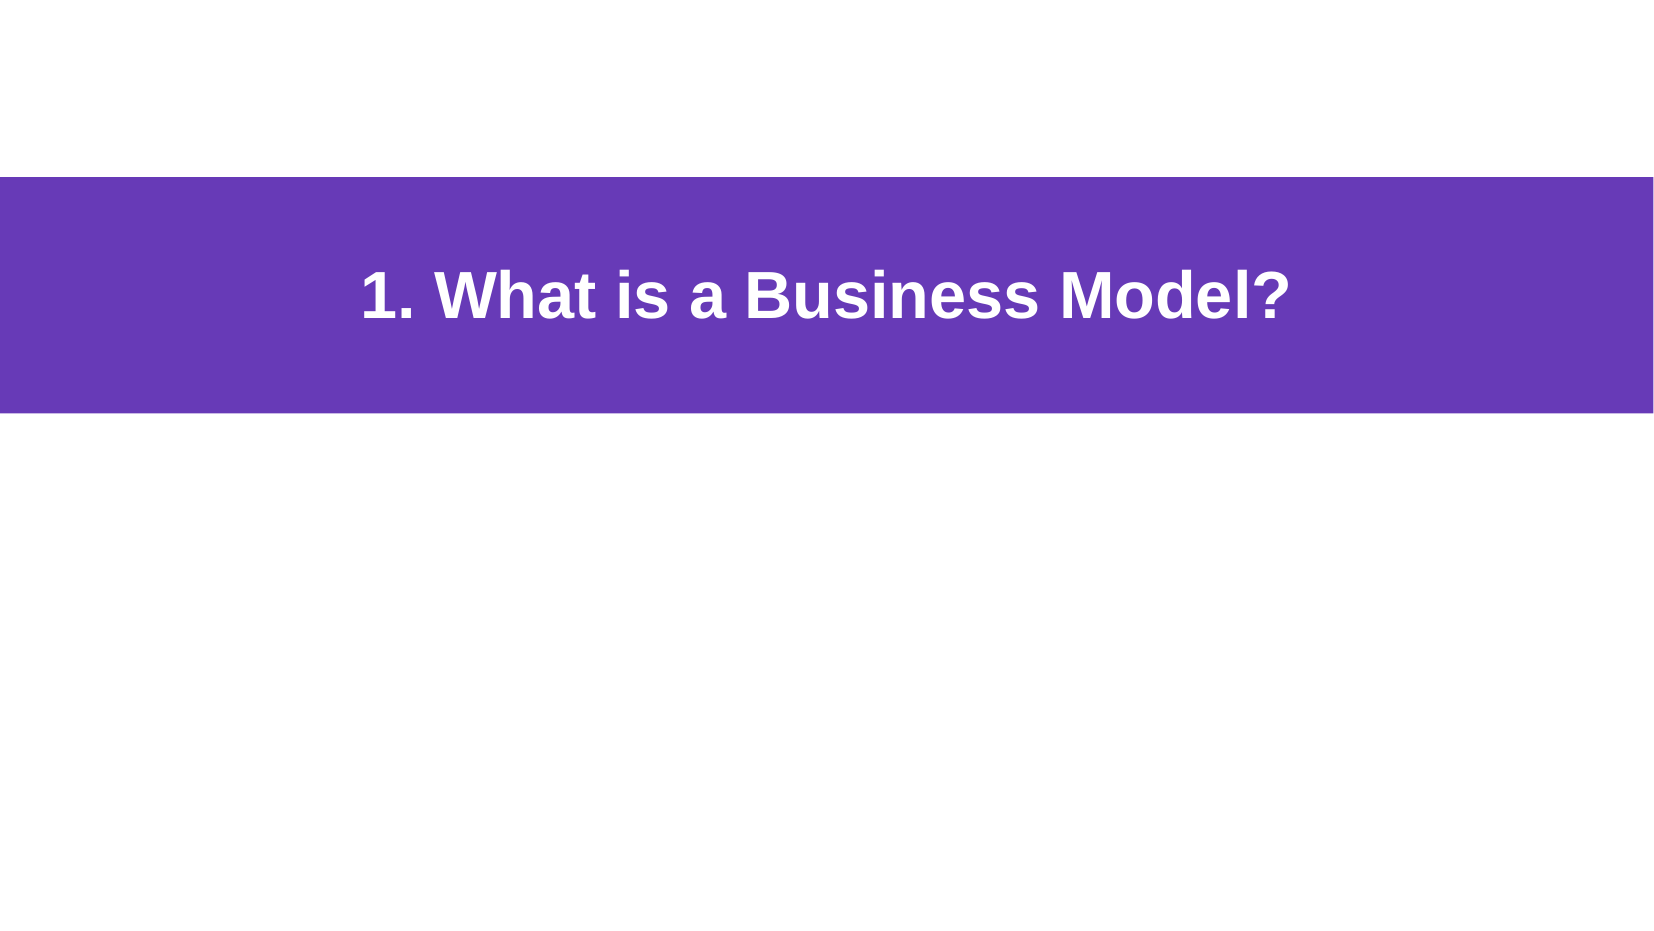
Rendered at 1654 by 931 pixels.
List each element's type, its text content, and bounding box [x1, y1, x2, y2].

title 1. What is a Business Model? [0, 177, 1654, 414]
